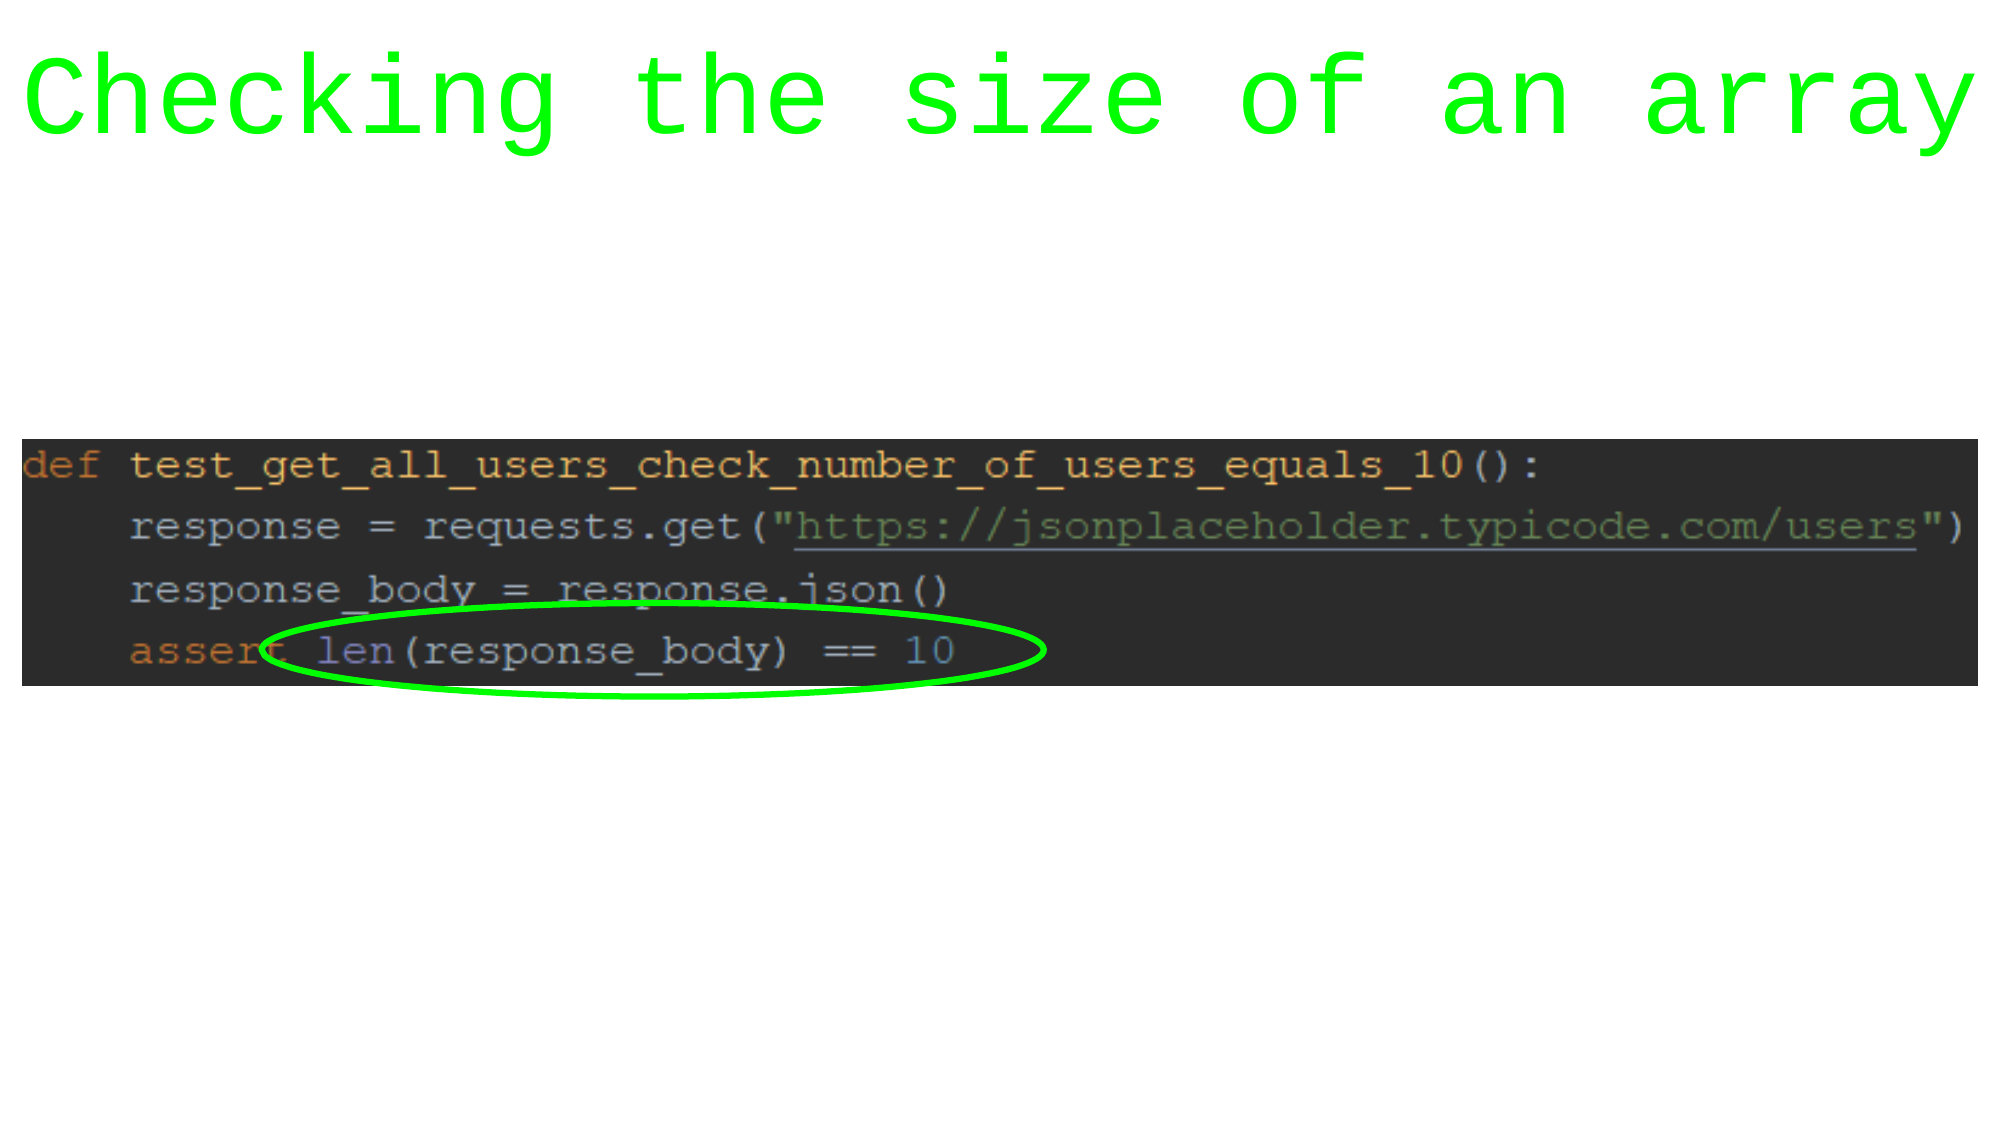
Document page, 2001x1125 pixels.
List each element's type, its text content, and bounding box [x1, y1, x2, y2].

title Checking the size of an array [0, 0, 2000, 196]
picture [22, 439, 1978, 686]
picture [266, 607, 1040, 686]
